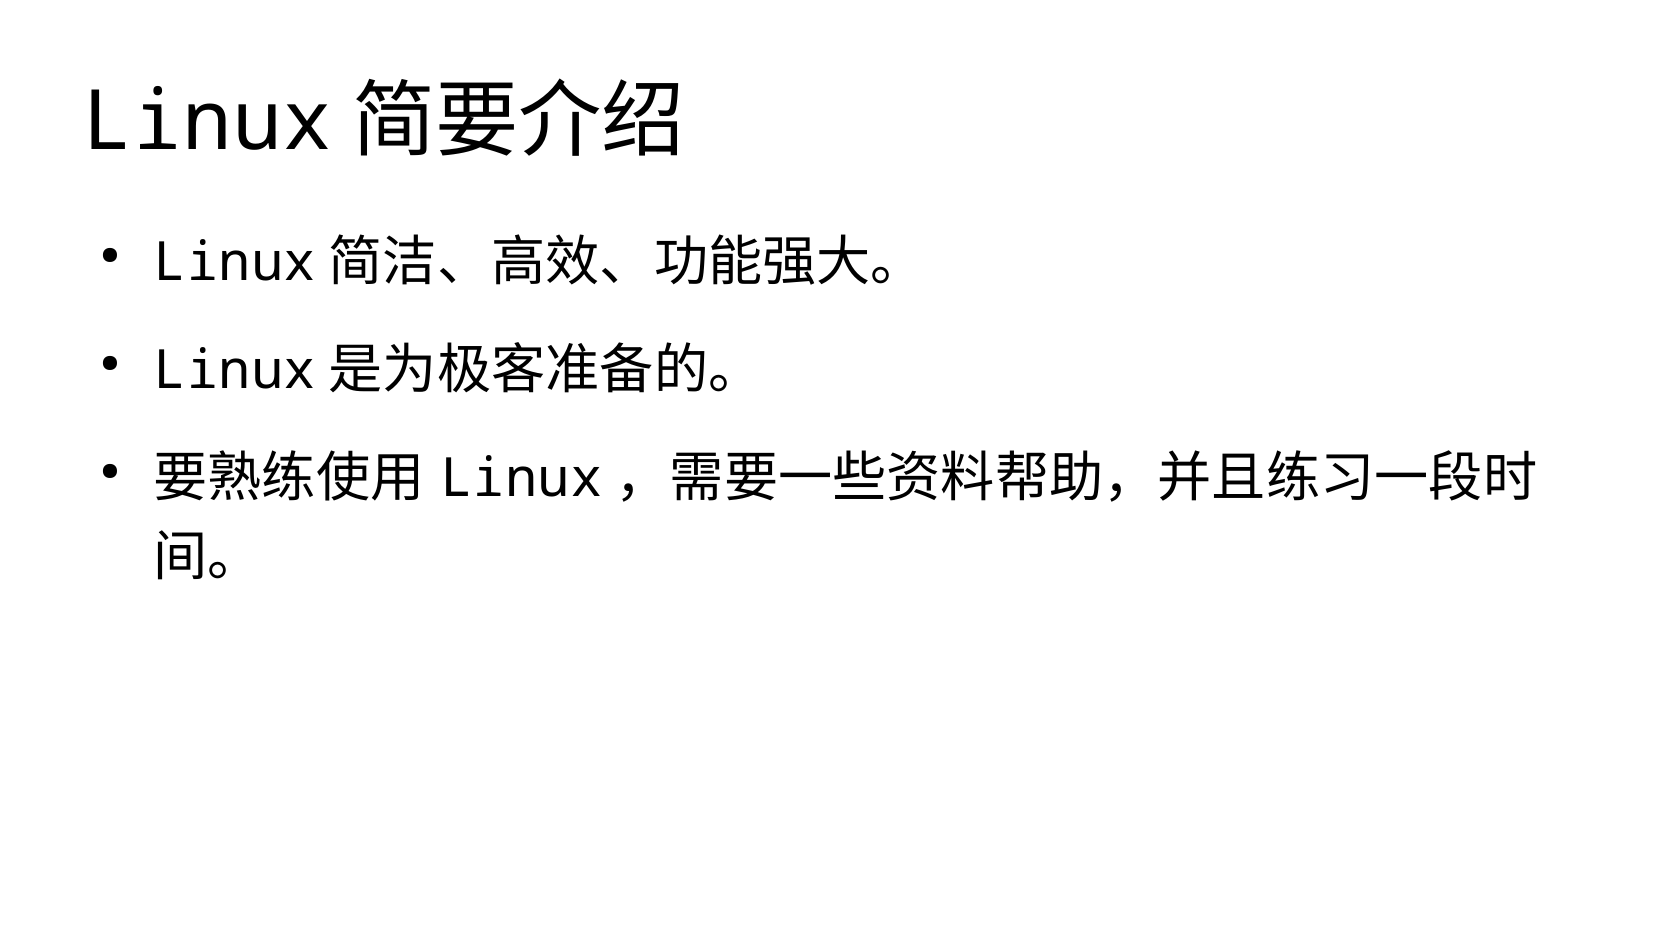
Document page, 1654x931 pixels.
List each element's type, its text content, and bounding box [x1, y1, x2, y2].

list Linux简洁、高效、功能强大。 Linux是为极客准备的。 要熟练使用Linux，需要一些资料帮助，并且练习一段时间。 [82, 217, 1571, 815]
title Linux简要介绍 [82, 37, 1571, 189]
